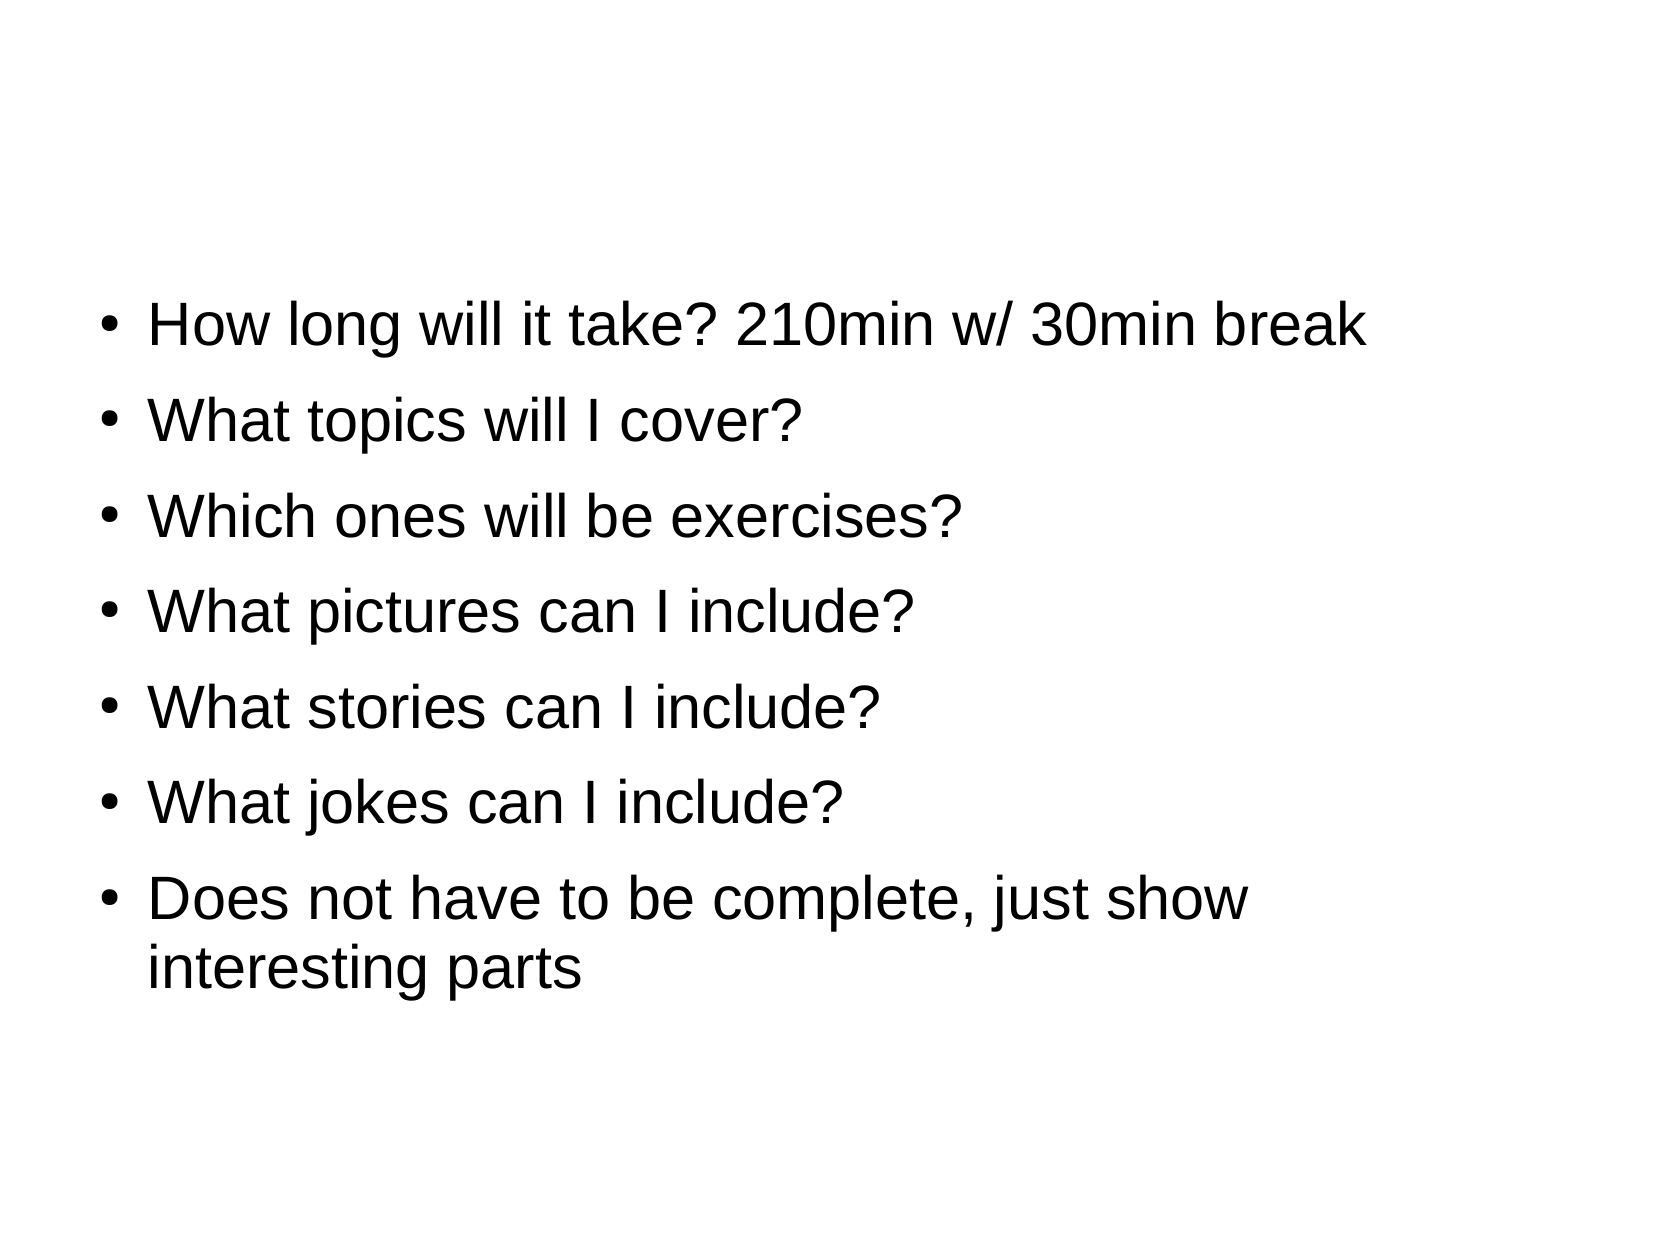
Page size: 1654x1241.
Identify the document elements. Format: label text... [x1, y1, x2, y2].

list How long will it take? 210min w/ 30min break What topics will I cover? Which ones will be exercises? What pictures can I include? What stories can I include? What jokes can I include? Does not have to be complete, just show interesting parts [82, 290, 1538, 1010]
